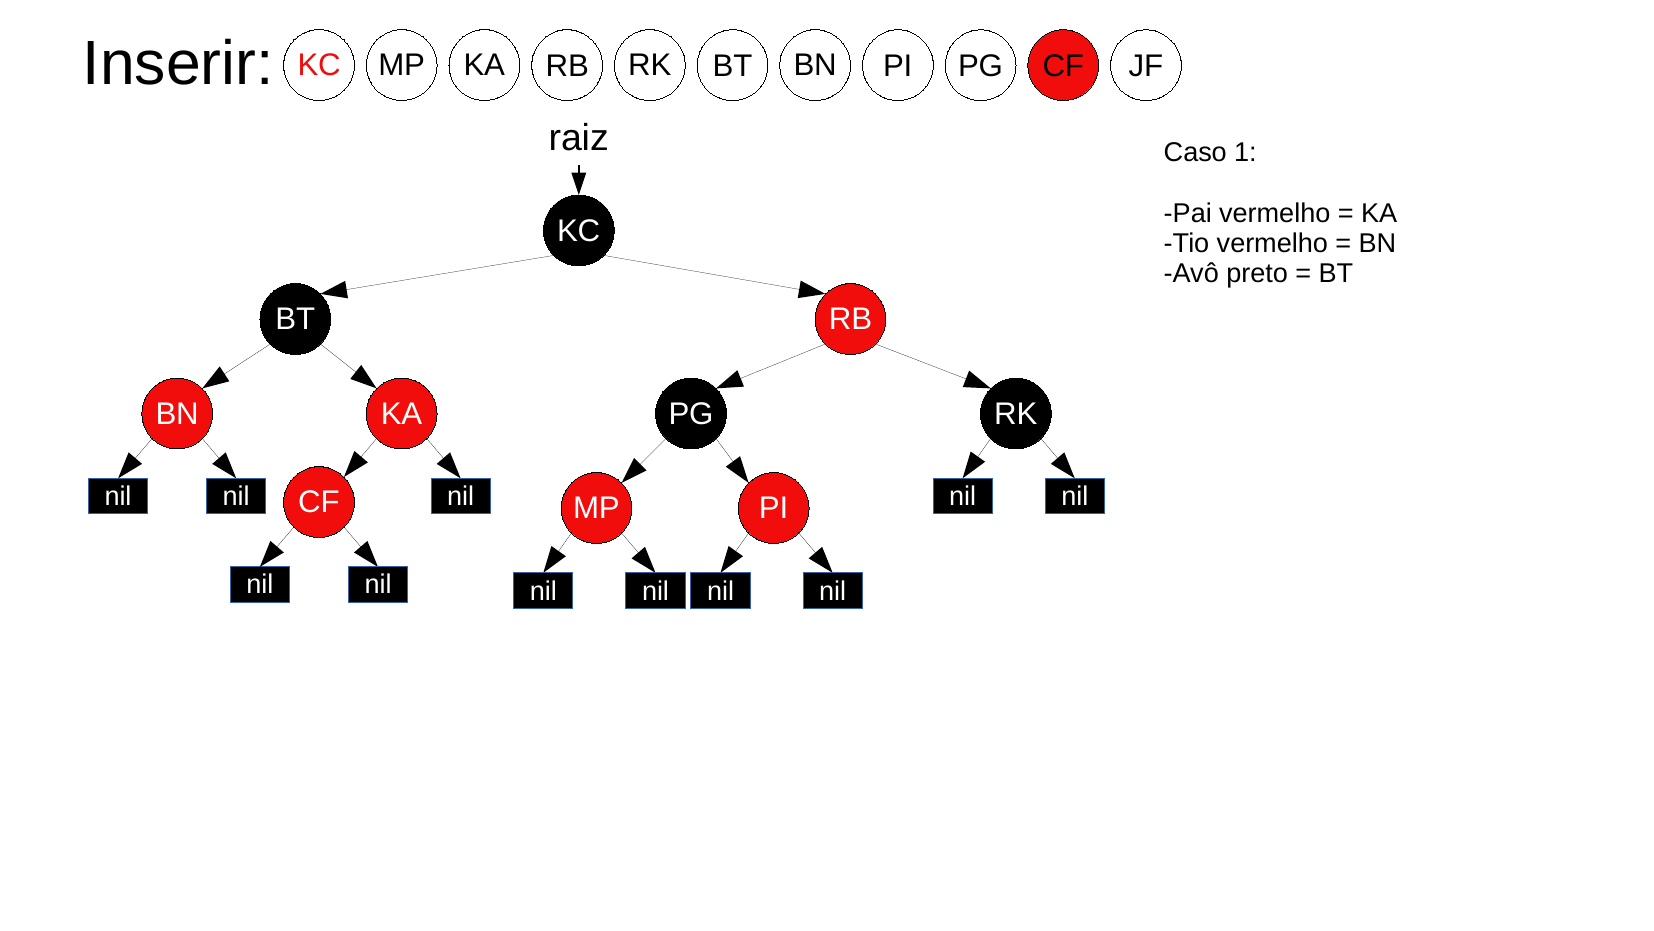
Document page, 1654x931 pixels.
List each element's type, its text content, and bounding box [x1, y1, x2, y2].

text_box nil [1045, 478, 1105, 514]
text_box PI [862, 29, 934, 101]
text_box MP [366, 29, 438, 101]
text_box nil [933, 478, 993, 514]
text_box RK [980, 378, 1052, 449]
text_box nil [803, 572, 863, 609]
text_box KA [449, 29, 520, 101]
text_box nil [513, 572, 573, 609]
text_box nil [690, 572, 751, 609]
text_box nil [88, 478, 148, 514]
text_box KC [283, 29, 355, 101]
text_box CF [283, 466, 355, 538]
text_box JF [1110, 29, 1182, 101]
text_box PG [655, 378, 727, 449]
title Inserir: [82, 28, 284, 98]
text_box BT [259, 283, 331, 355]
text_box MP [561, 472, 632, 544]
text_box BN [141, 378, 213, 449]
text_box PI [738, 472, 810, 544]
text_box nil [348, 566, 408, 603]
text_box BT [697, 29, 768, 101]
text_box PG [945, 29, 1017, 101]
text_box RK [614, 29, 686, 101]
text_box nil [230, 566, 290, 603]
text_box KA [366, 378, 438, 449]
text_box CF [1027, 29, 1099, 101]
text_box nil [625, 572, 686, 609]
text_box BN [779, 29, 851, 101]
text_box nil [431, 478, 491, 514]
text_box Caso 1: -Pai vermelho = KA -Tio vermelho = BN -Avô preto = BT [1149, 129, 1630, 313]
text_box RB [815, 283, 886, 355]
text_box RB [531, 29, 603, 101]
text_box nil [206, 478, 266, 514]
text_box raiz [533, 108, 624, 166]
text_box KC [543, 195, 615, 266]
